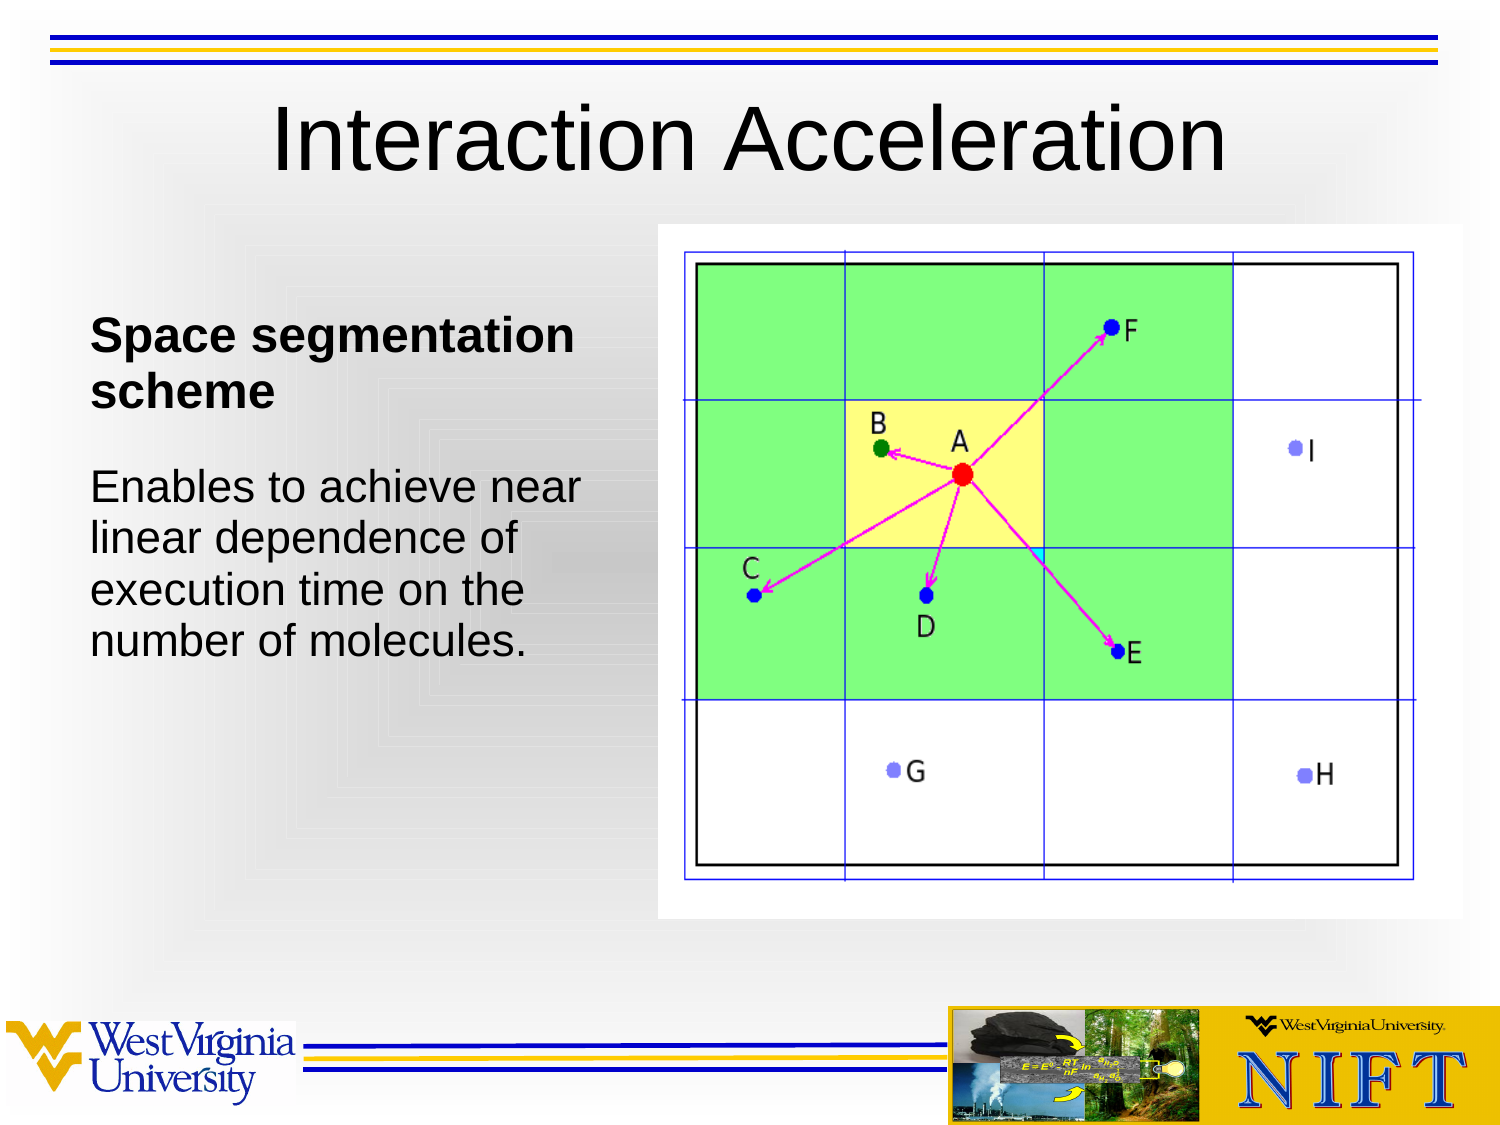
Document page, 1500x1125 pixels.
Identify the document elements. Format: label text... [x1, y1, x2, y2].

picture [948, 1006, 1500, 1125]
picture [658, 224, 1463, 919]
text_box Space segmentation scheme Enables to achieve near linear dependence of execution time on the number of molecules. [75, 299, 638, 863]
title Interaction Acceleration [75, 52, 1426, 226]
